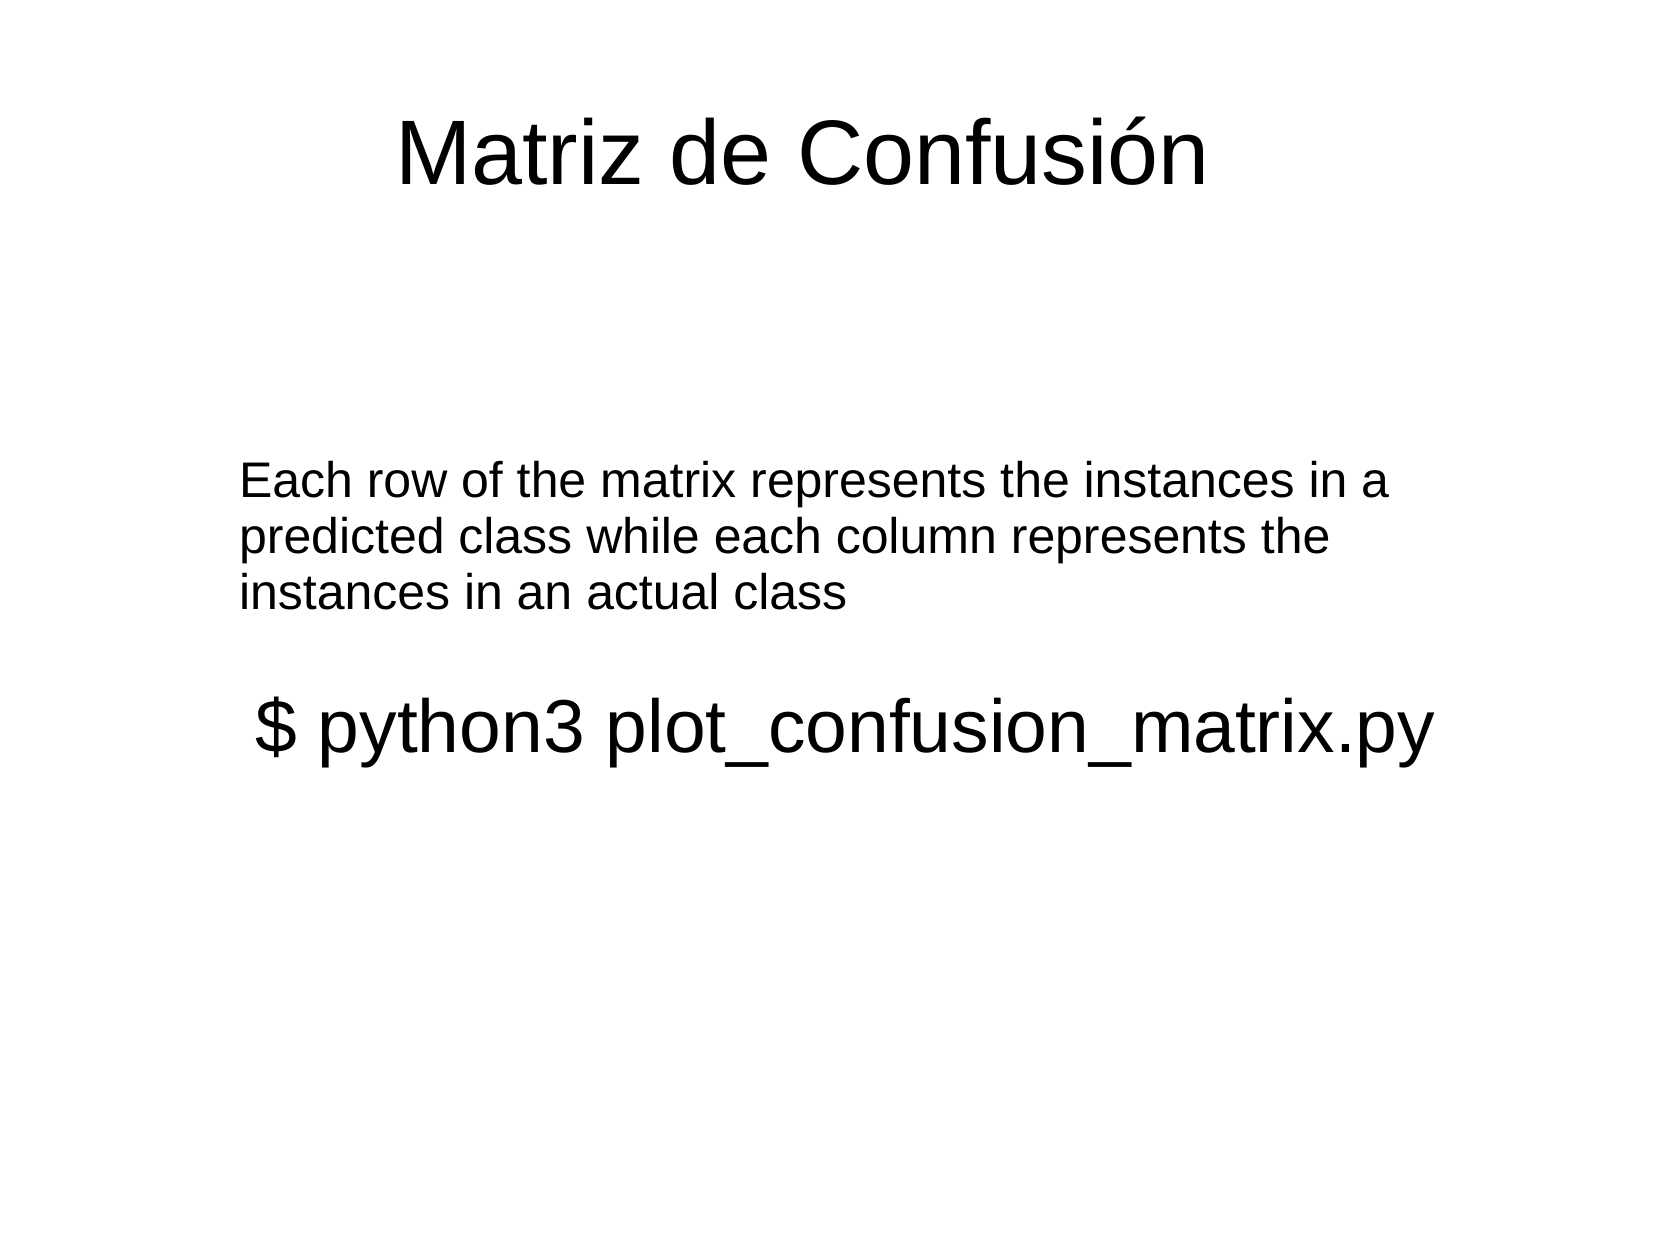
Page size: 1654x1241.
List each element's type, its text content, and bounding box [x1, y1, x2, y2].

text_box [224, 520, 1524, 956]
text_box Each row of the matrix represents the instances in a predicted class while each column represents the instances in an actual class $ python3 plot_confusion_matrix.py [224, 361, 1501, 777]
title Matriz de Confusión [59, 49, 1548, 257]
